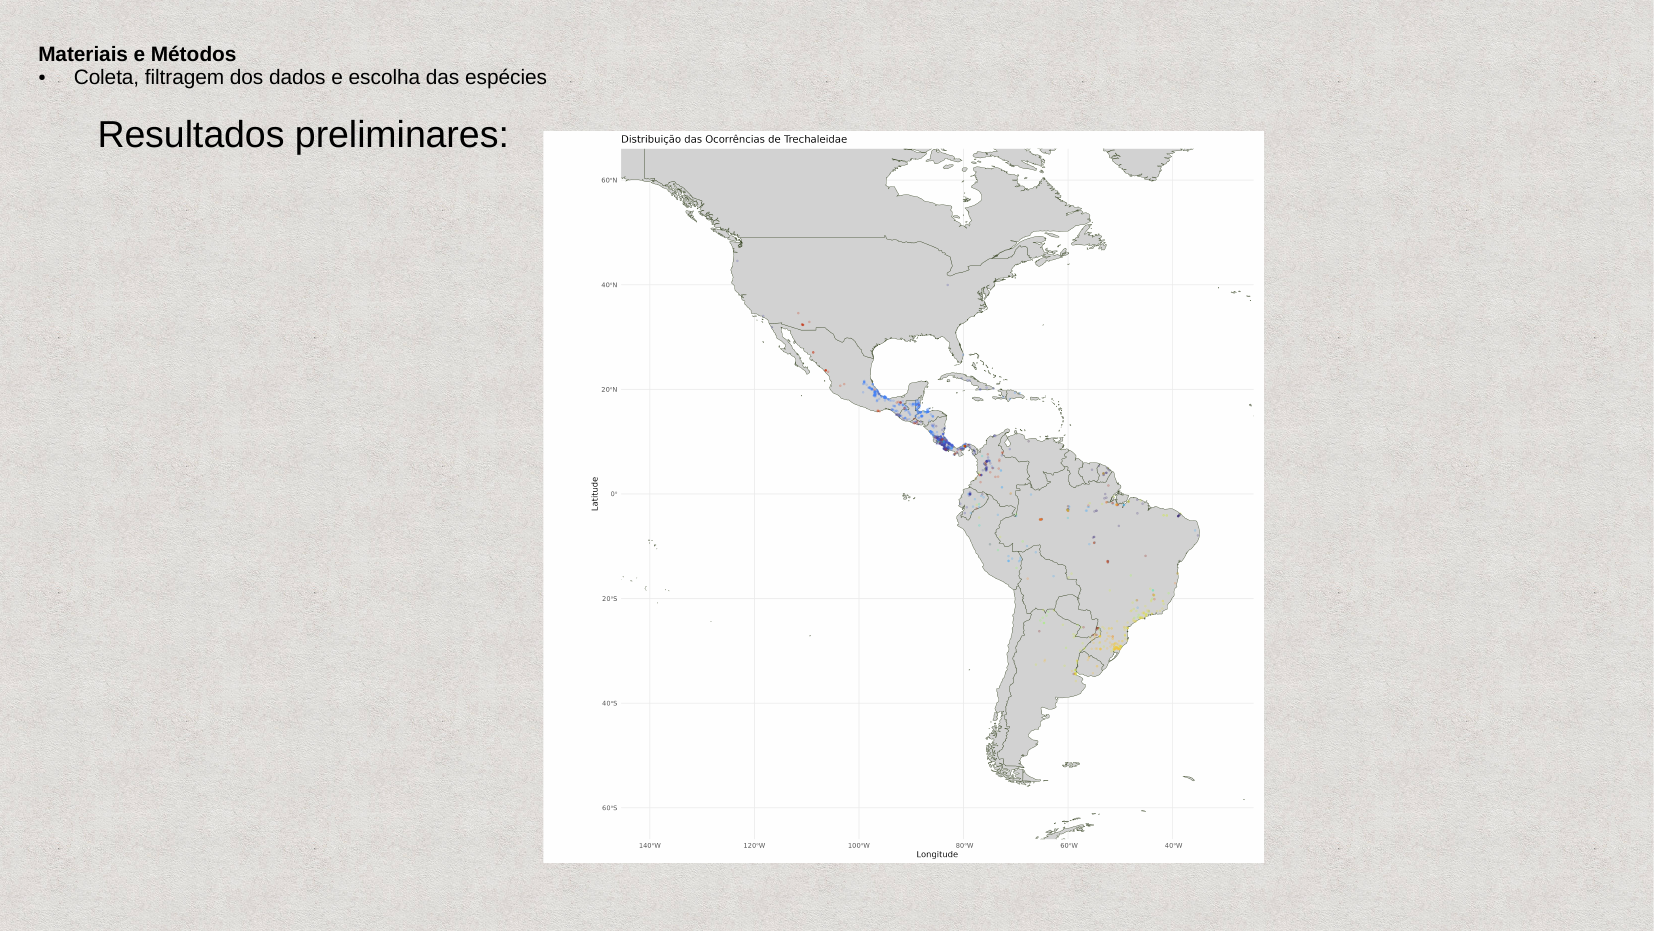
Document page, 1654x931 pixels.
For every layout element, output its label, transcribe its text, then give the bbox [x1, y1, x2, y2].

text_box Resultados preliminares: [82, 106, 556, 164]
picture [0, 0, 1654, 931]
text_box Materiais e Métodos Coleta, filtragem dos dados e escolha das espécies [23, 35, 567, 97]
